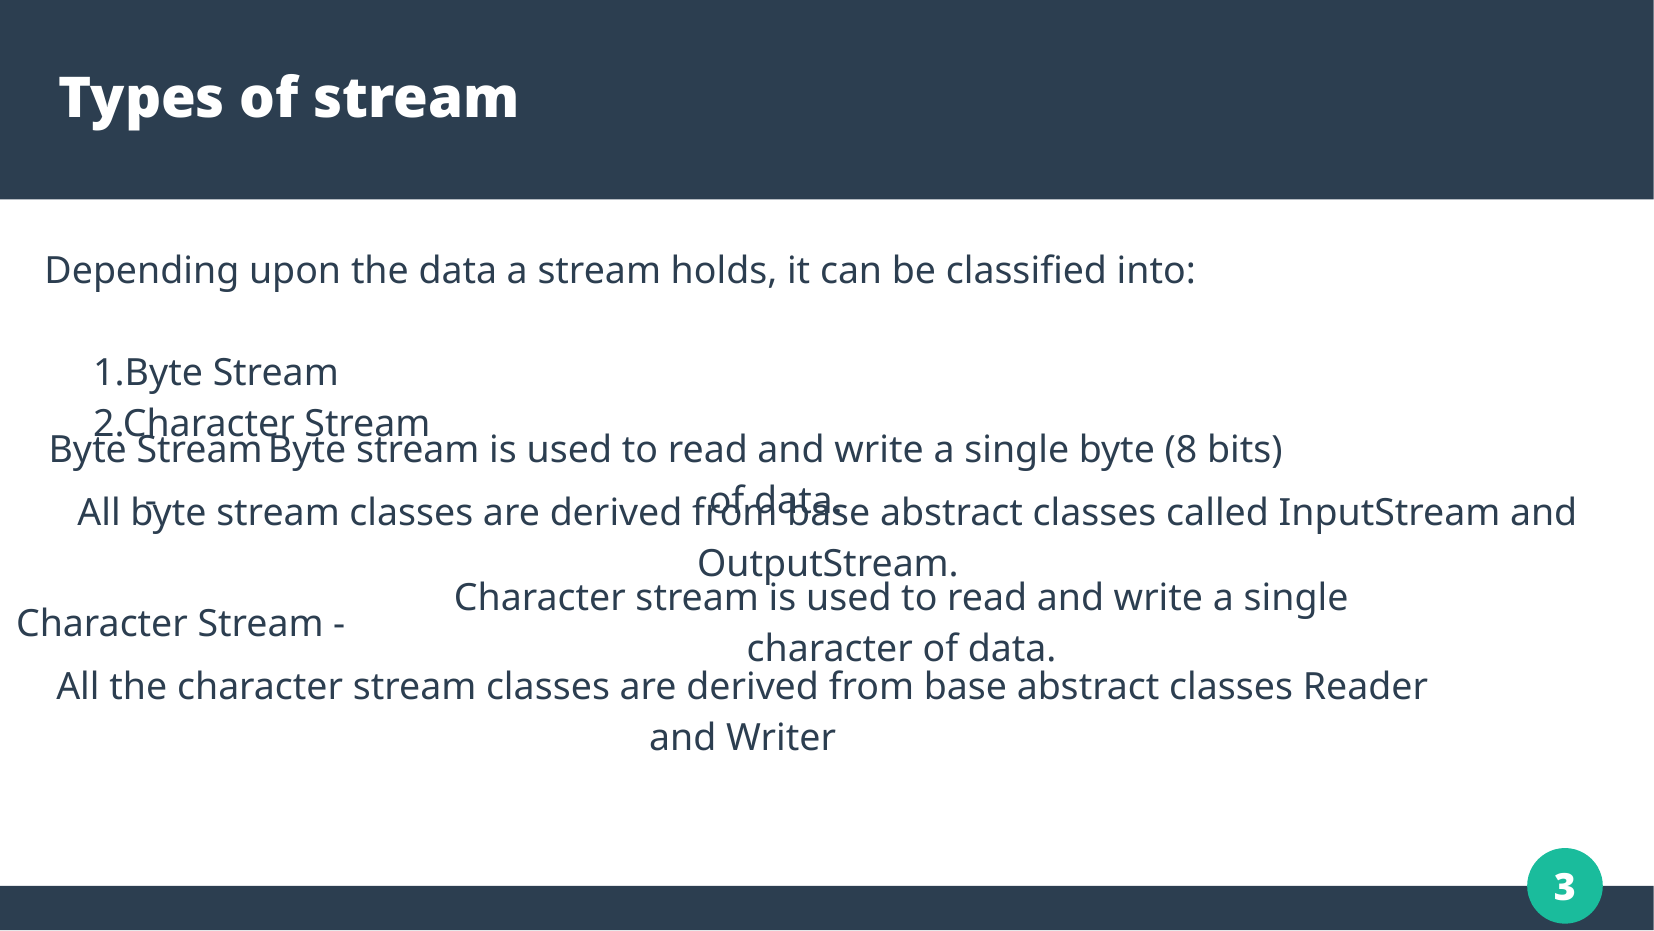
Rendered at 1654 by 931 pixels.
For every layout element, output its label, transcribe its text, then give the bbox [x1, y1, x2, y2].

text_box All the character stream classes are derived from base abstract classes Reader and Writer [38, 679, 1447, 742]
text_box Depending upon the data a stream holds, it can be classified into: 1.Byte Stream 2.Character Stream [29, 236, 1625, 473]
text_box Character Stream - [0, 590, 354, 653]
title Types of stream [59, 37, 1595, 155]
text_box All byte stream classes are derived from base abstract classes called InputStream and OutputStream. [29, 504, 1627, 568]
text_box Character stream is used to read and write a single character of data. [354, 590, 1449, 653]
text_box Byte Stream - [29, 442, 252, 504]
text_box Byte stream is used to read and write a single byte (8 bits) of data. [252, 442, 1300, 504]
